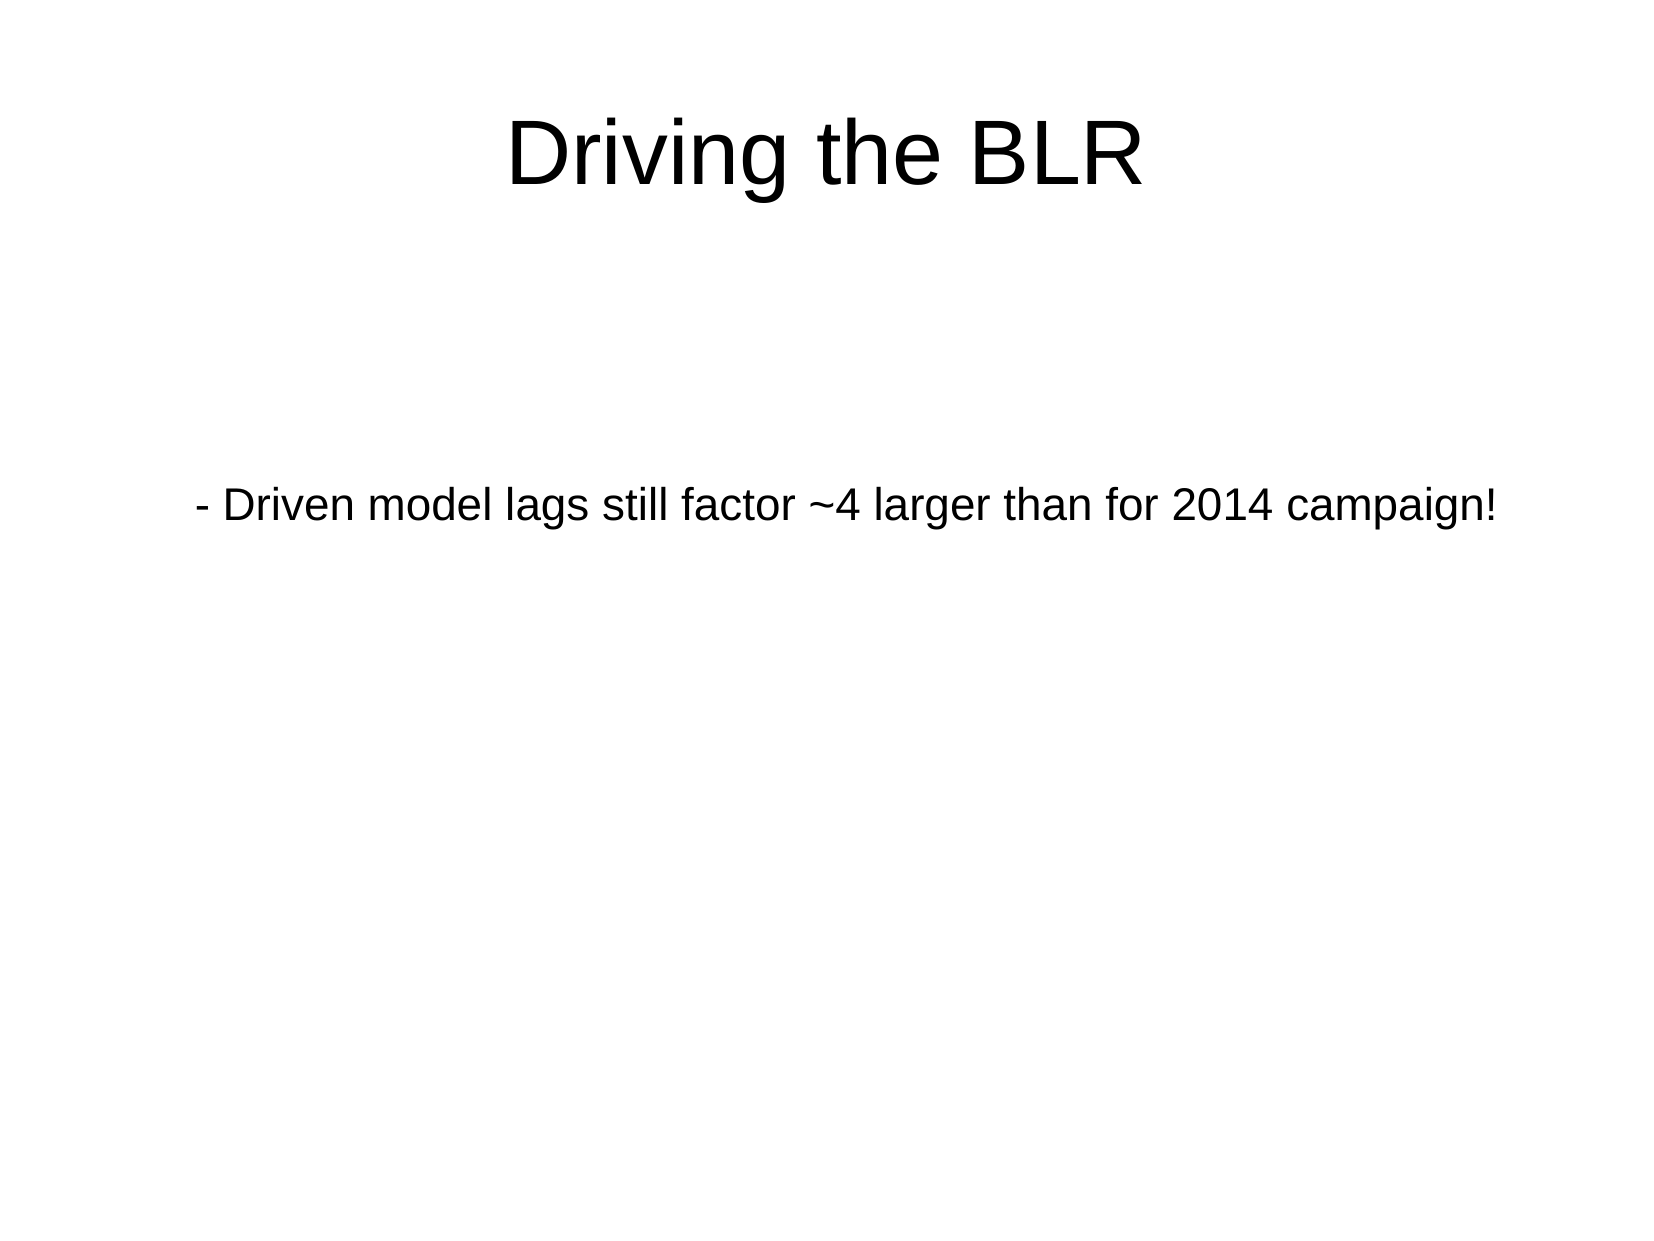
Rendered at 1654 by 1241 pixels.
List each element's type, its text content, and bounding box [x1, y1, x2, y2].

title Driving the BLR [82, 49, 1571, 257]
text_box - Driven model lags still factor ~4 larger than for 2014 campaign! [180, 420, 1526, 538]
